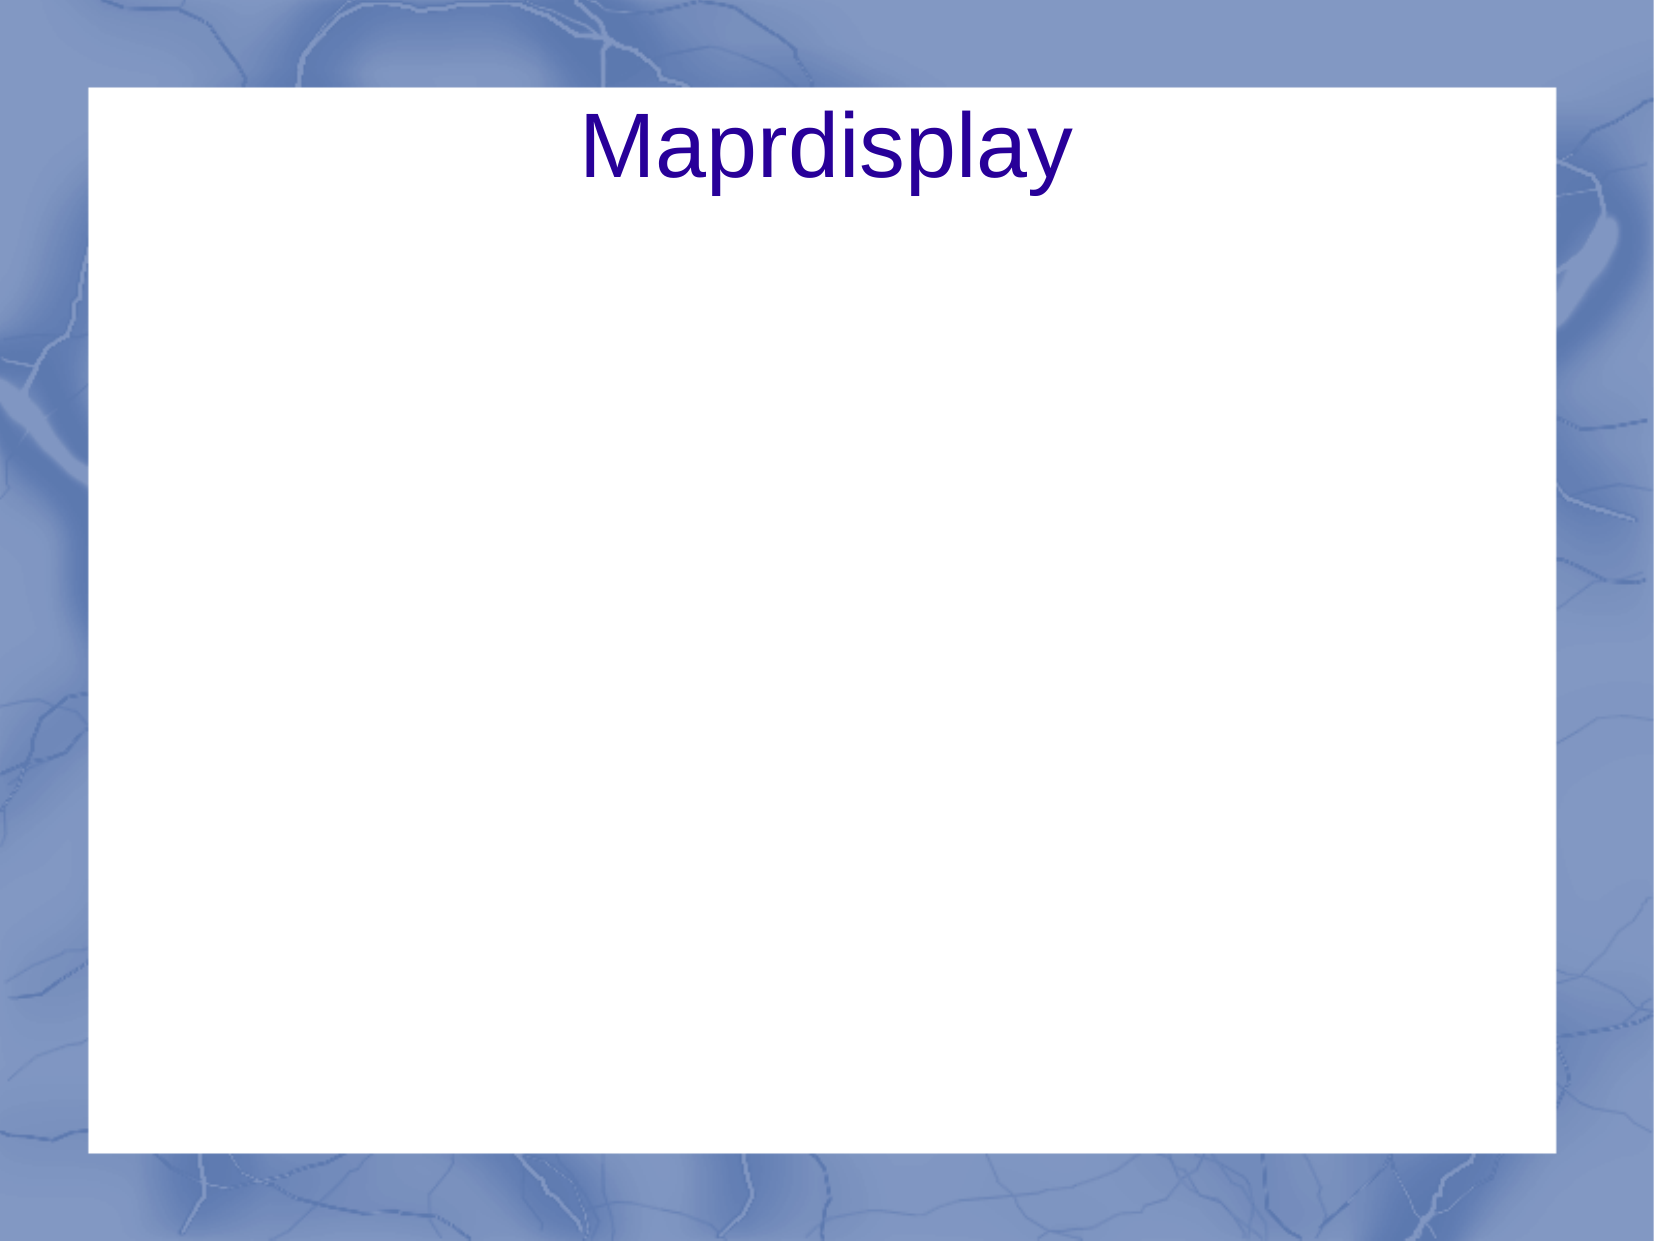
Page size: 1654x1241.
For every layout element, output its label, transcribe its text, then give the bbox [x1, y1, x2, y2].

title Maprdisplay [118, 90, 1536, 200]
picture [0, 0, 1654, 1241]
